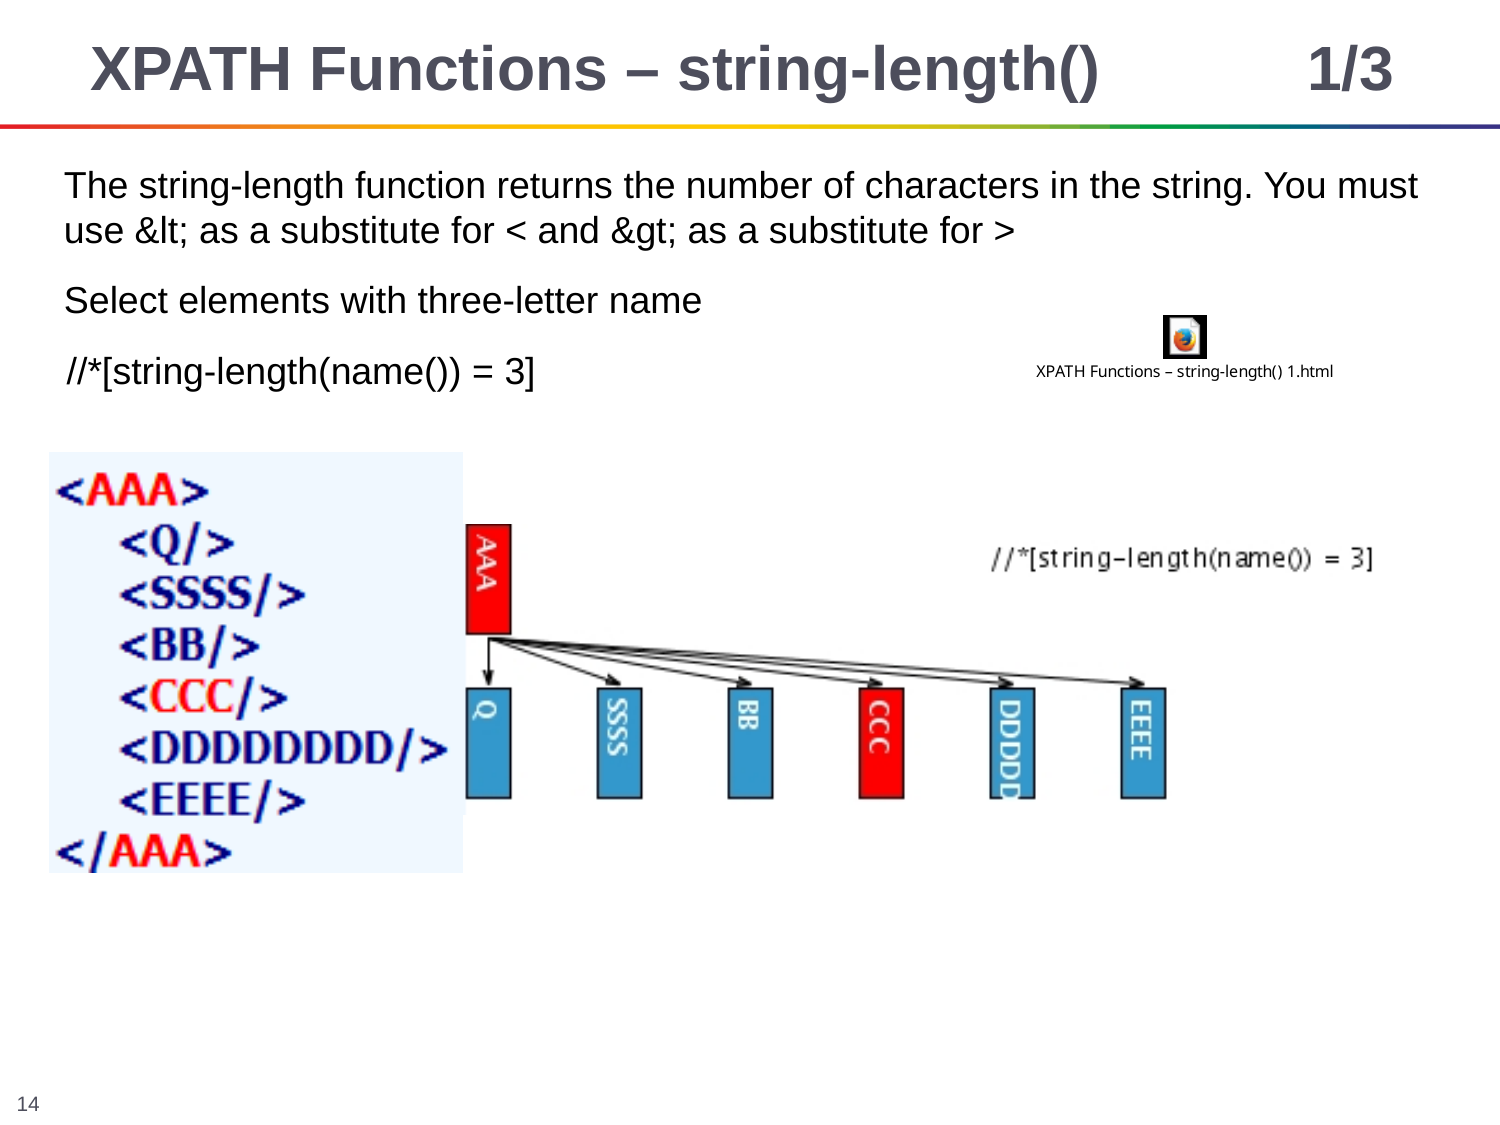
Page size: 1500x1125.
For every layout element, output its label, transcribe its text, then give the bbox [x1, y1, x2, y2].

text_box The string-length function returns the number of characters in the string. You must use &lt; as a substitute for < and &gt; as a substitute for > [49, 153, 1457, 259]
picture [49, 452, 1383, 873]
title XPATH Functions – string-length() 1/3 [75, 19, 1425, 111]
chart [1002, 315, 1367, 388]
text_box //*[string-length(name()) = 3] [51, 339, 552, 400]
text_box Select elements with three-letter name [49, 268, 1382, 329]
